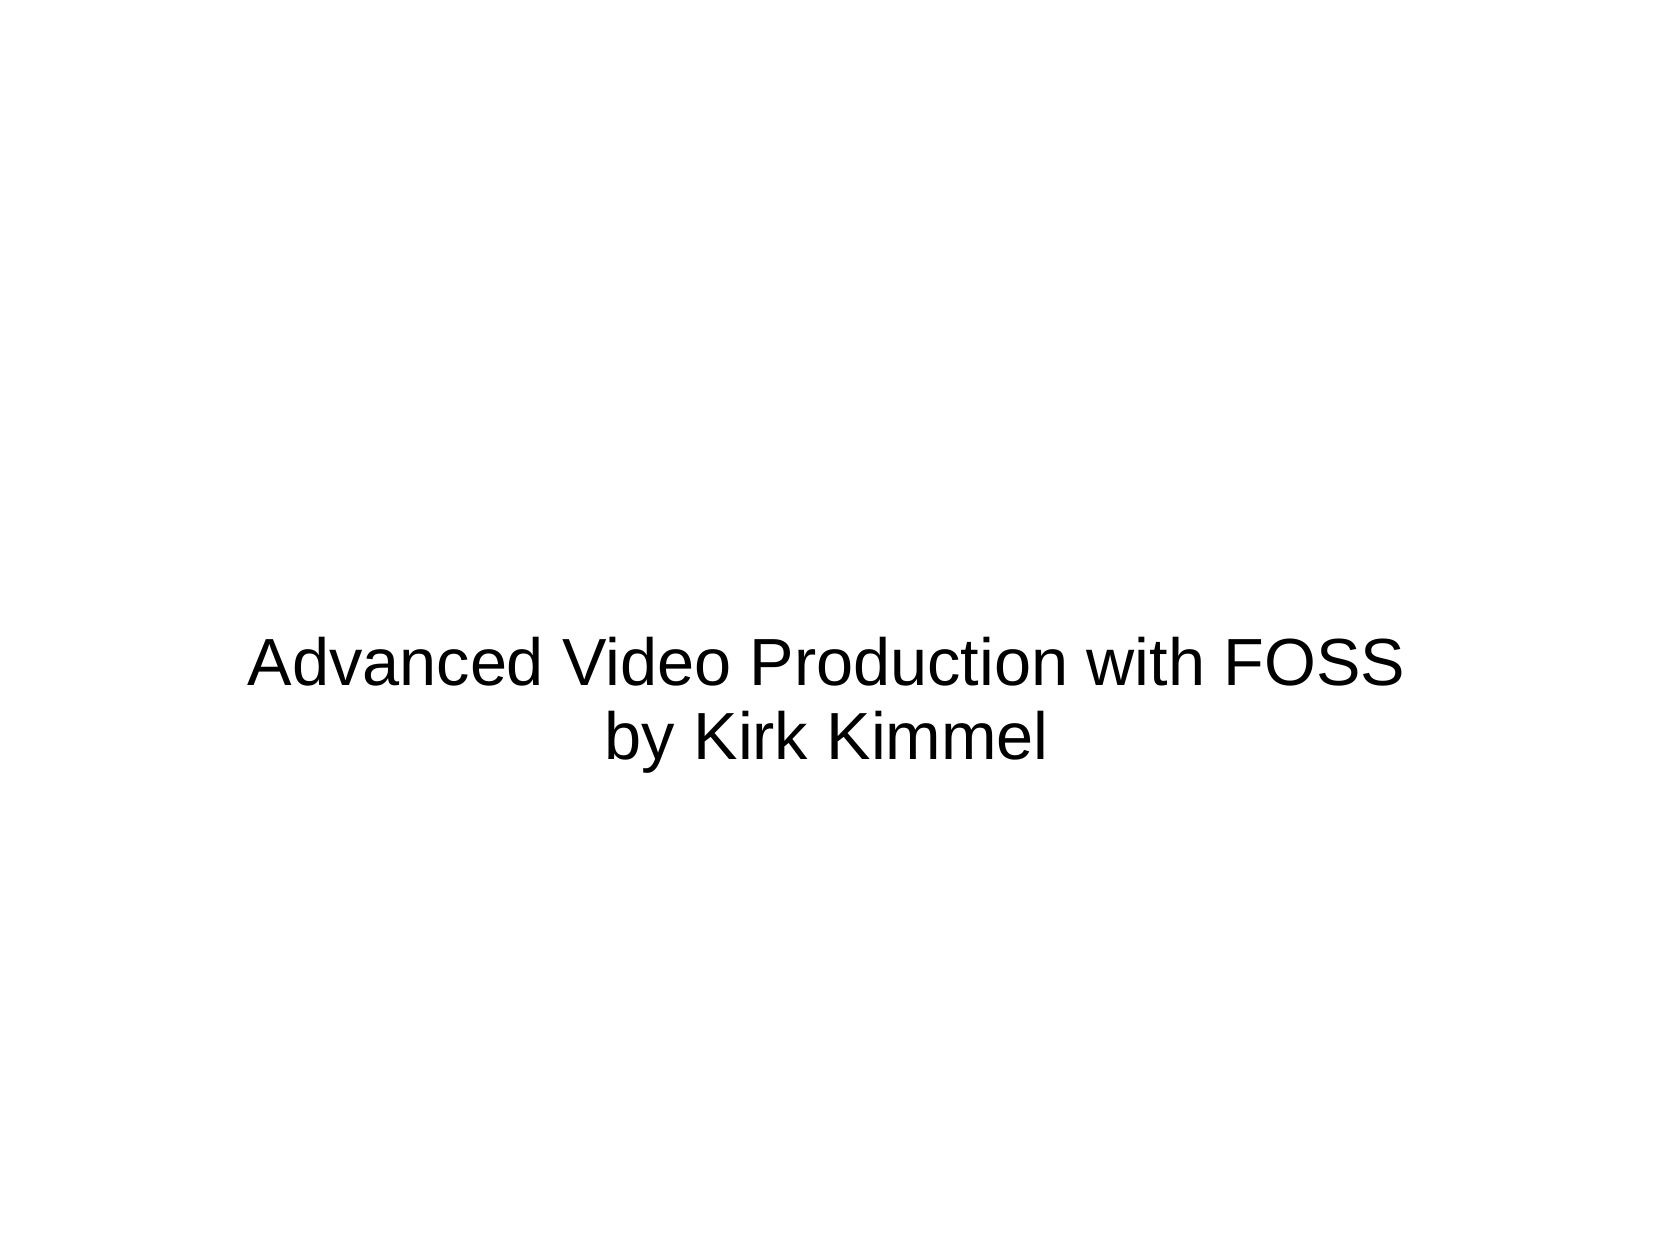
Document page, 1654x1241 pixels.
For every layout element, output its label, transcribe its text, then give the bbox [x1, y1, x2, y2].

subtitle Advanced Video Production with FOSS by Kirk Kimmel [82, 290, 1571, 1109]
